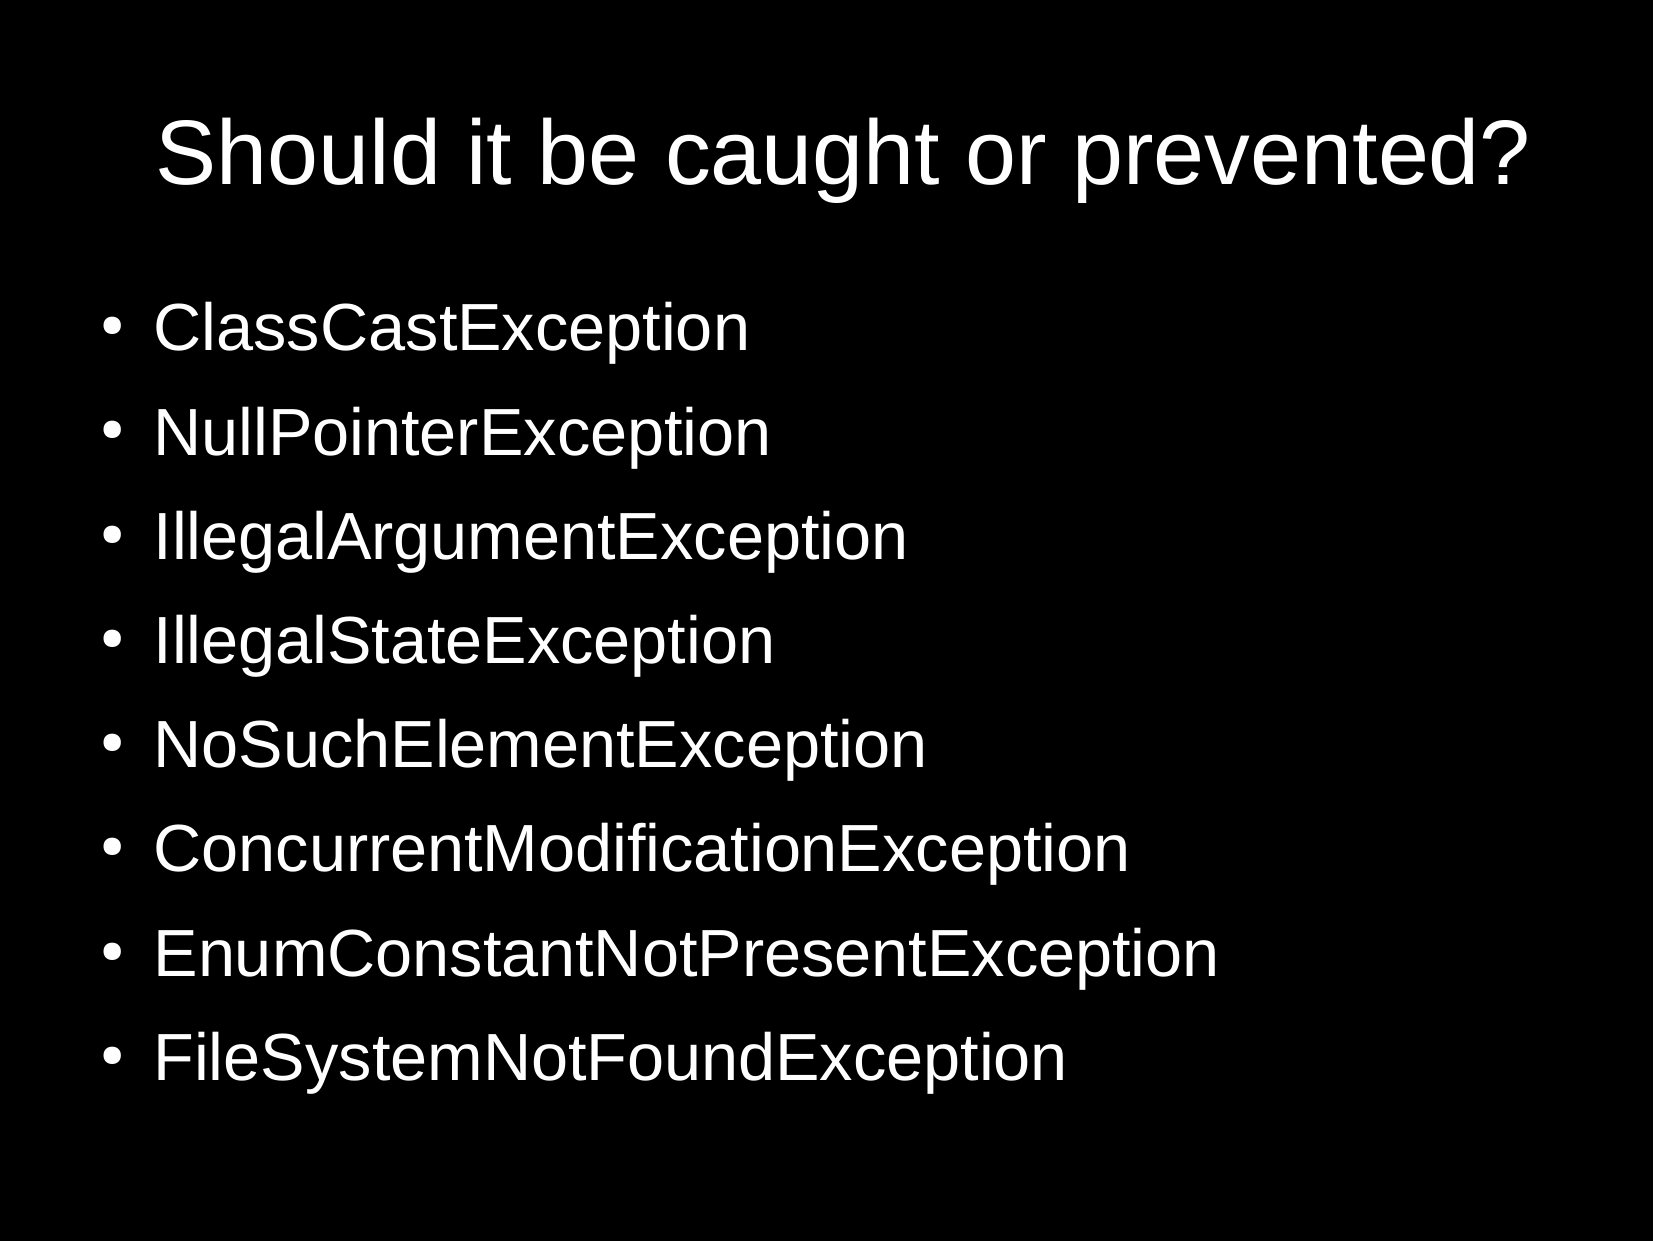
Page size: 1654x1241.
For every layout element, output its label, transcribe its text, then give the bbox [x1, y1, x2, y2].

list ClassCastException NullPointerException IllegalArgumentException IllegalStateException NoSuchElementException ConcurrentModificationException EnumConstantNotPresentException FileSystemNotFoundException [82, 290, 1571, 1109]
title Should it be caught or prevented? [82, 49, 1571, 257]
